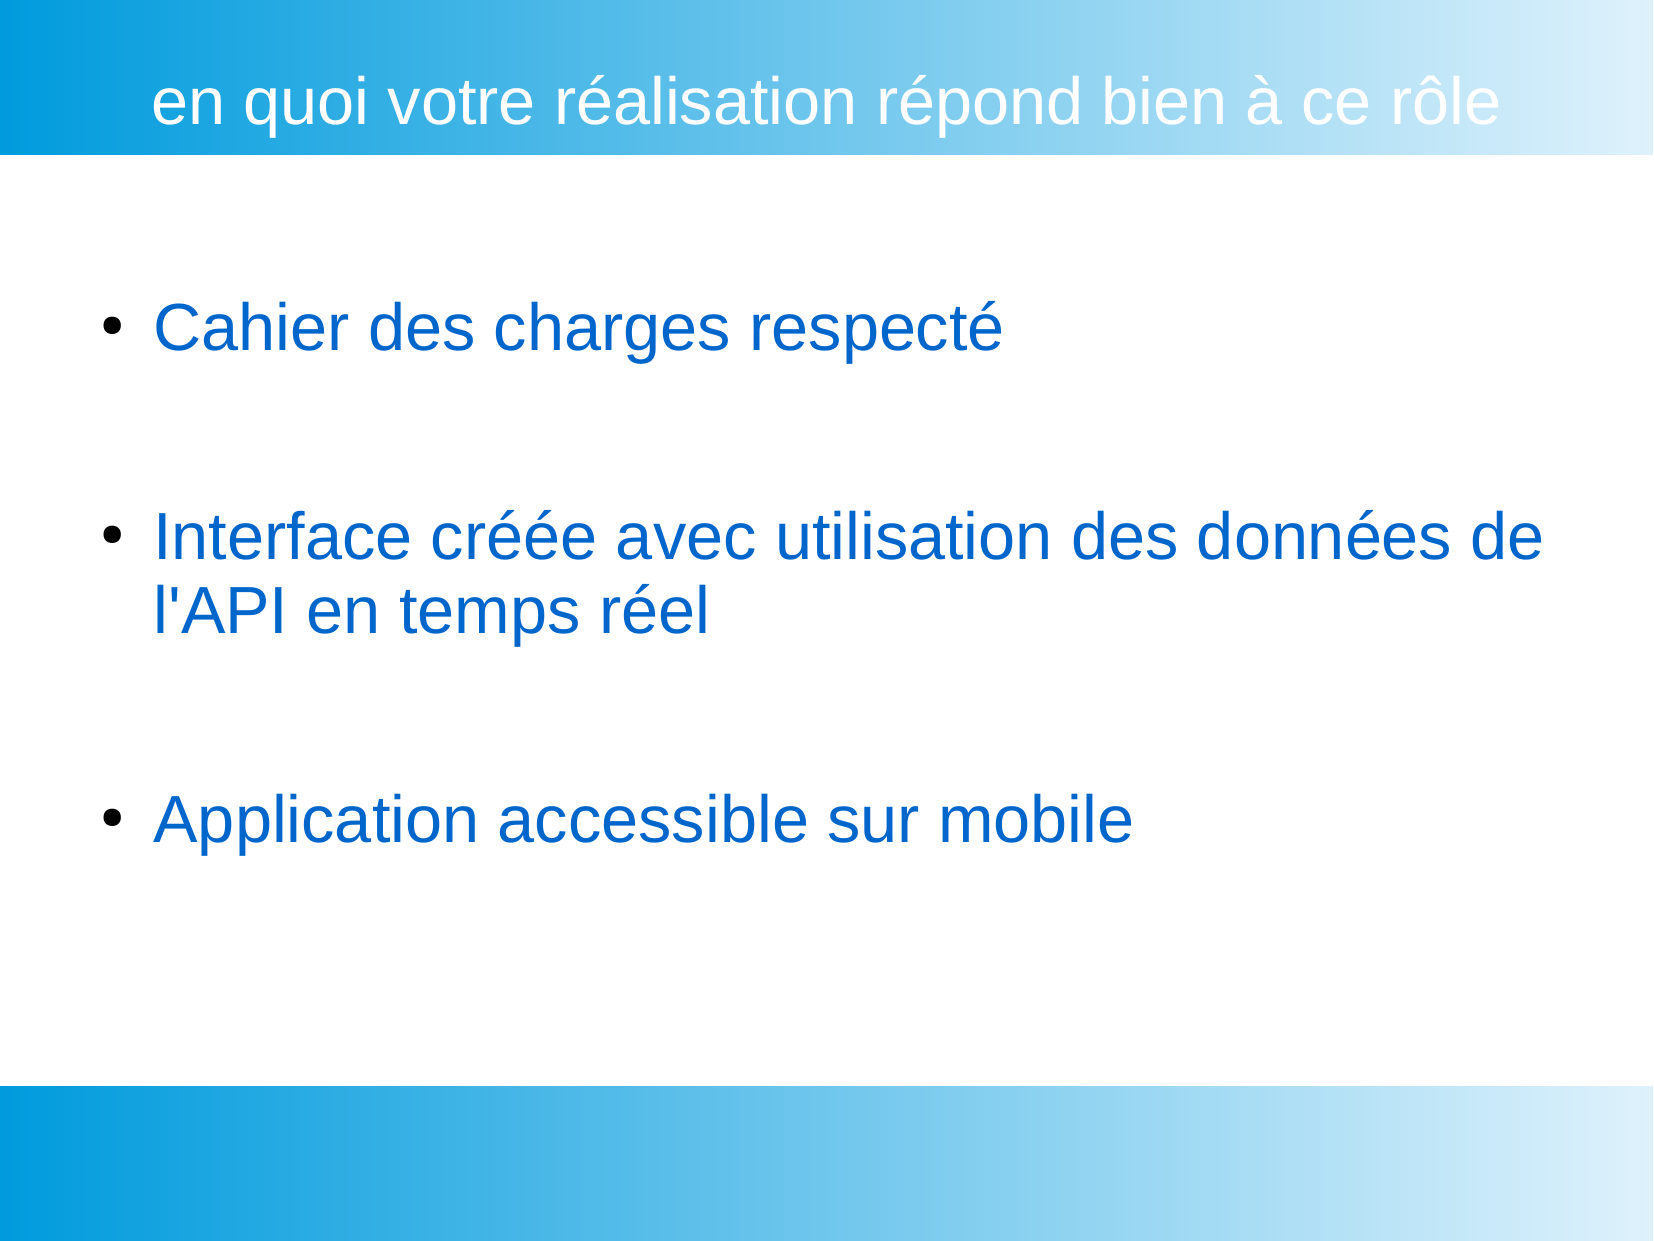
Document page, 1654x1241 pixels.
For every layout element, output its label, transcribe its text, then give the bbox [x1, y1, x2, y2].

list Cahier des charges respecté Interface créée avec utilisation des données de l'API en temps réel Application accessible sur mobile [82, 290, 1571, 1010]
title en quoi votre réalisation répond bien à ce rôle [82, 49, 1571, 155]
